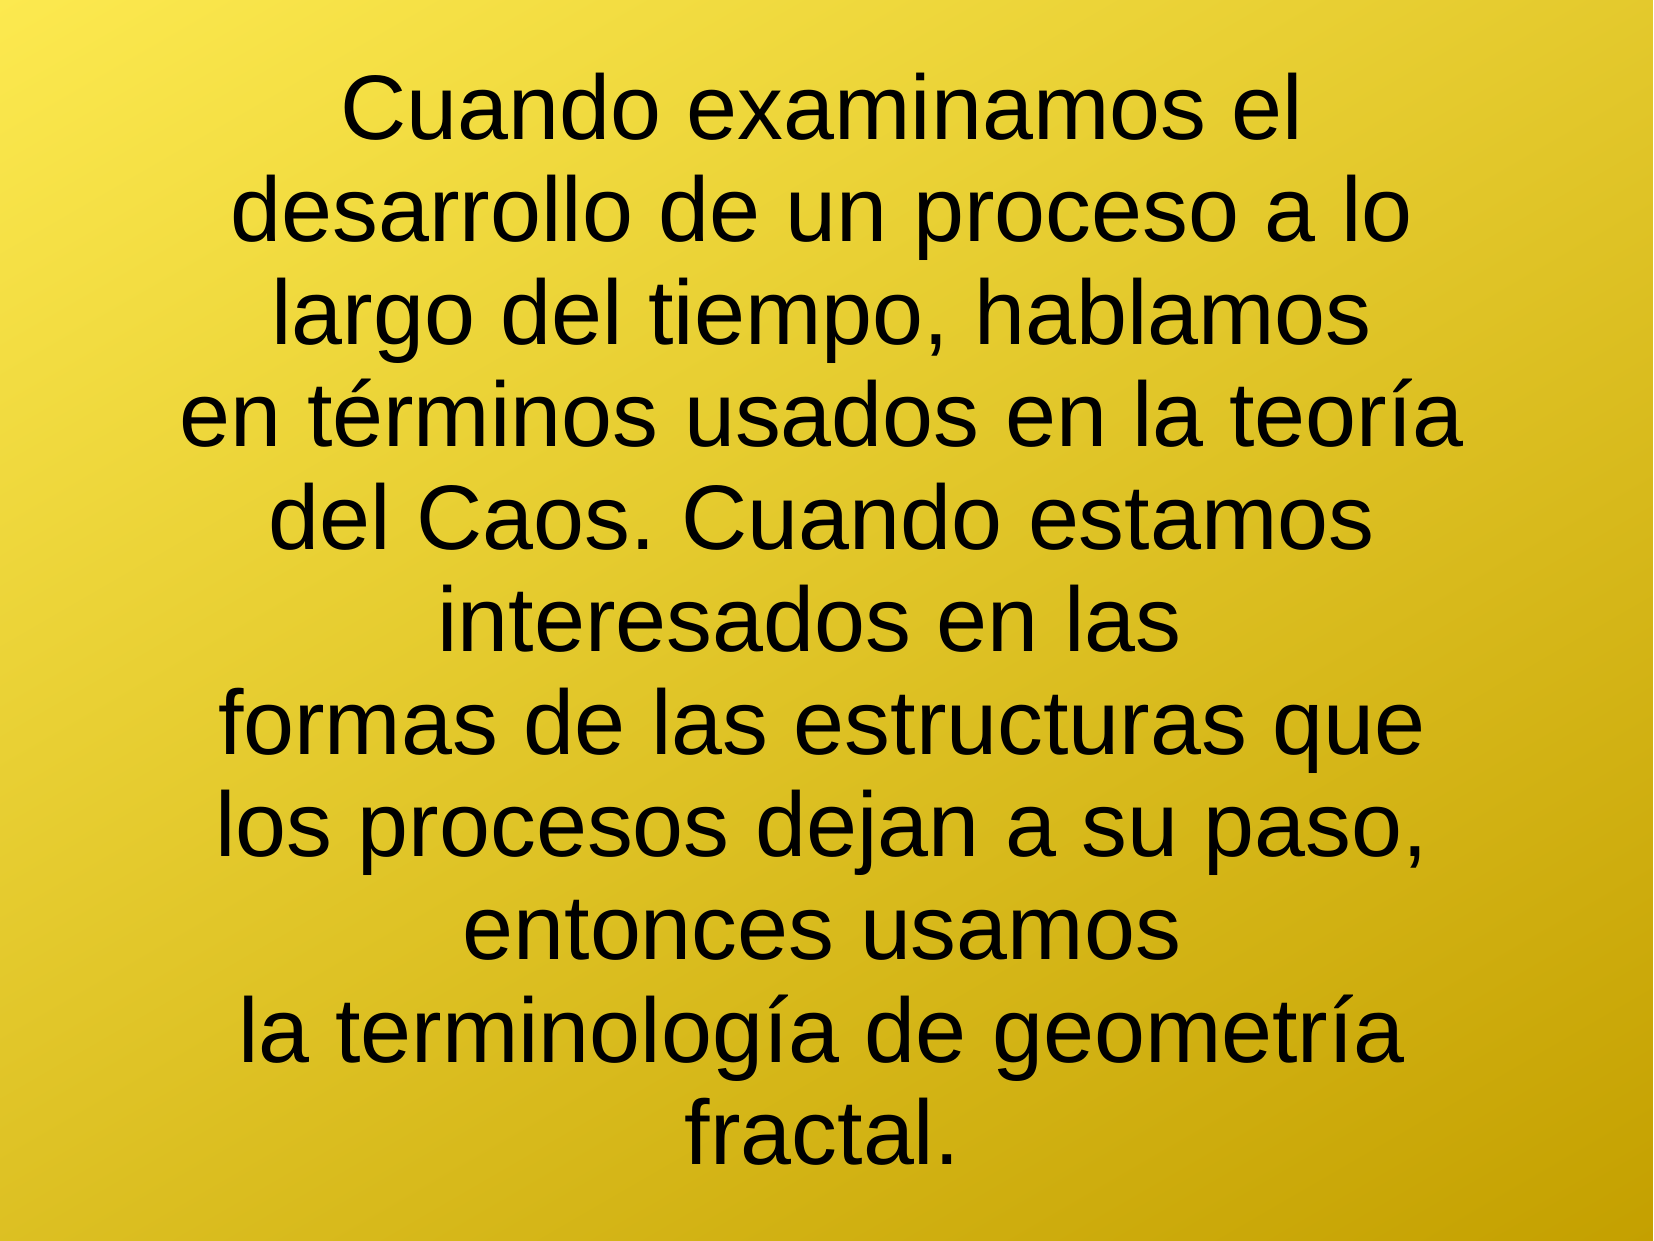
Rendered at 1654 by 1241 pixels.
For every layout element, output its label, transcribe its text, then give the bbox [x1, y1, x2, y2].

text_box Cuando examinamos el desarrollo de un proceso a lo largo del tiempo, hablamos en términos usados en la teoría del Caos. Cuando estamos interesados en las formas de las estructuras que los procesos dejan a su paso, entonces usamos la terminología de geometría fractal. [165, 48, 1540, 1195]
